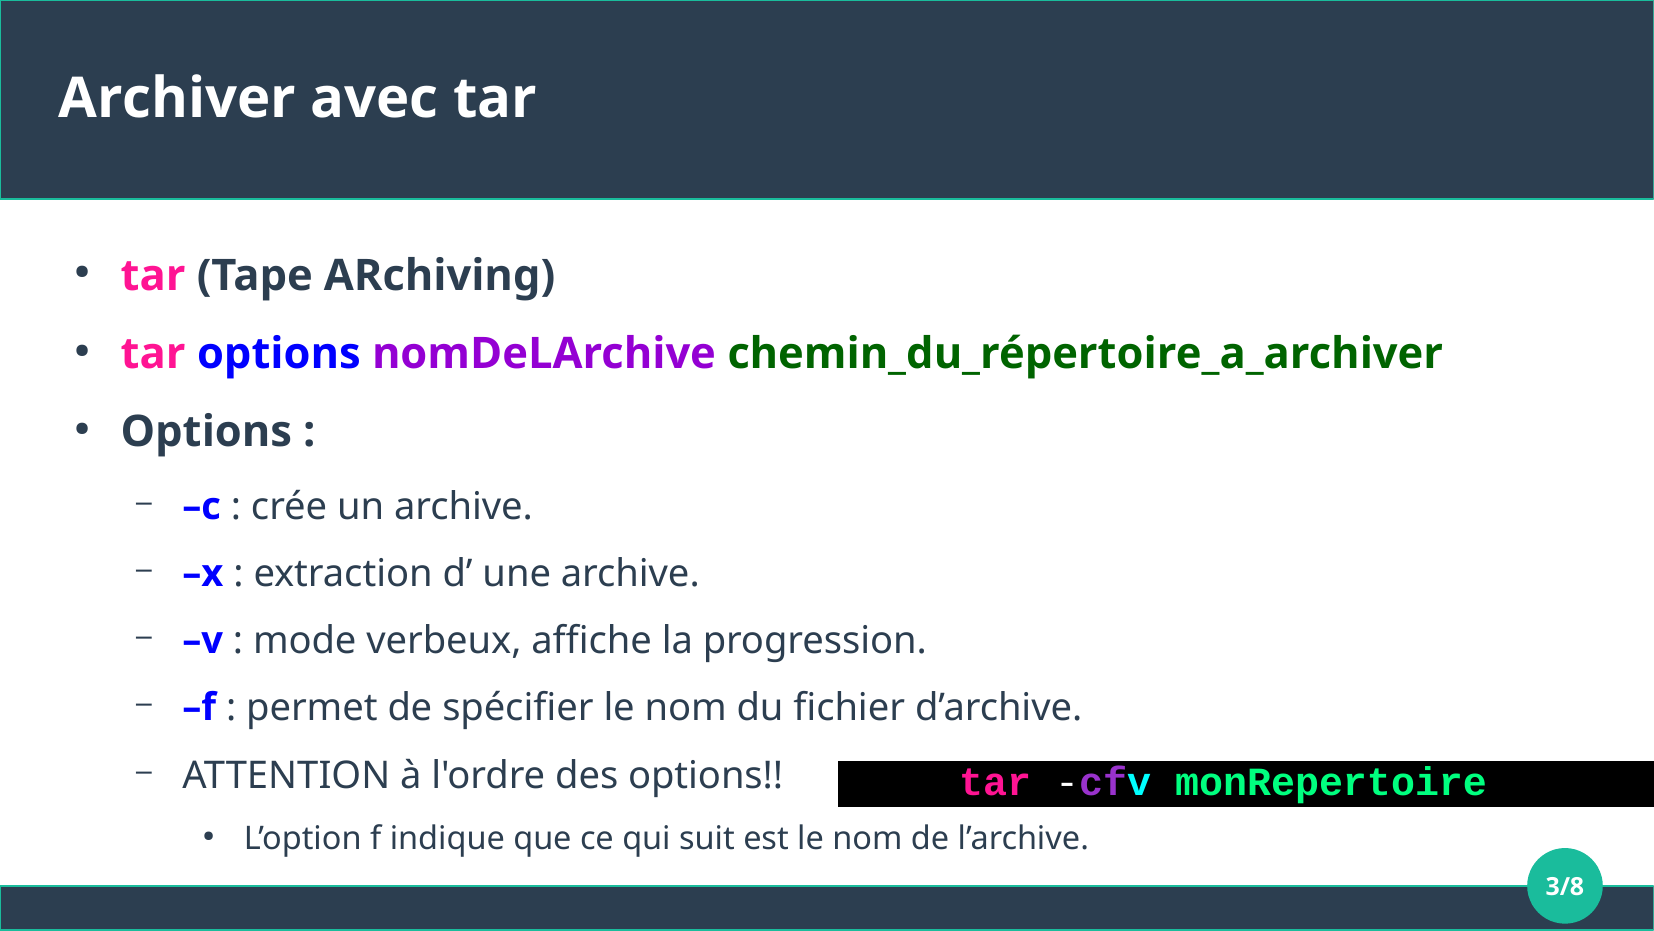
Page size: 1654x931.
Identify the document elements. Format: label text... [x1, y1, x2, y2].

title Archiver avec tar [59, 37, 1595, 155]
list tar (Tape ARchiving) tar options nomDeLArchive chemin_du_répertoire_a_archiver Options : –c : crée un archive. –x : extraction d’ une archive. –v : mode verbeux, affiche la progression. –f : permet de spécifier le nom du fichier d’archive. ATTENTION à l'ordre des options!! L’option f indique que ce qui suit est le nom de l’archive. [59, 243, 1595, 864]
chart [649, 573, 1654, 857]
